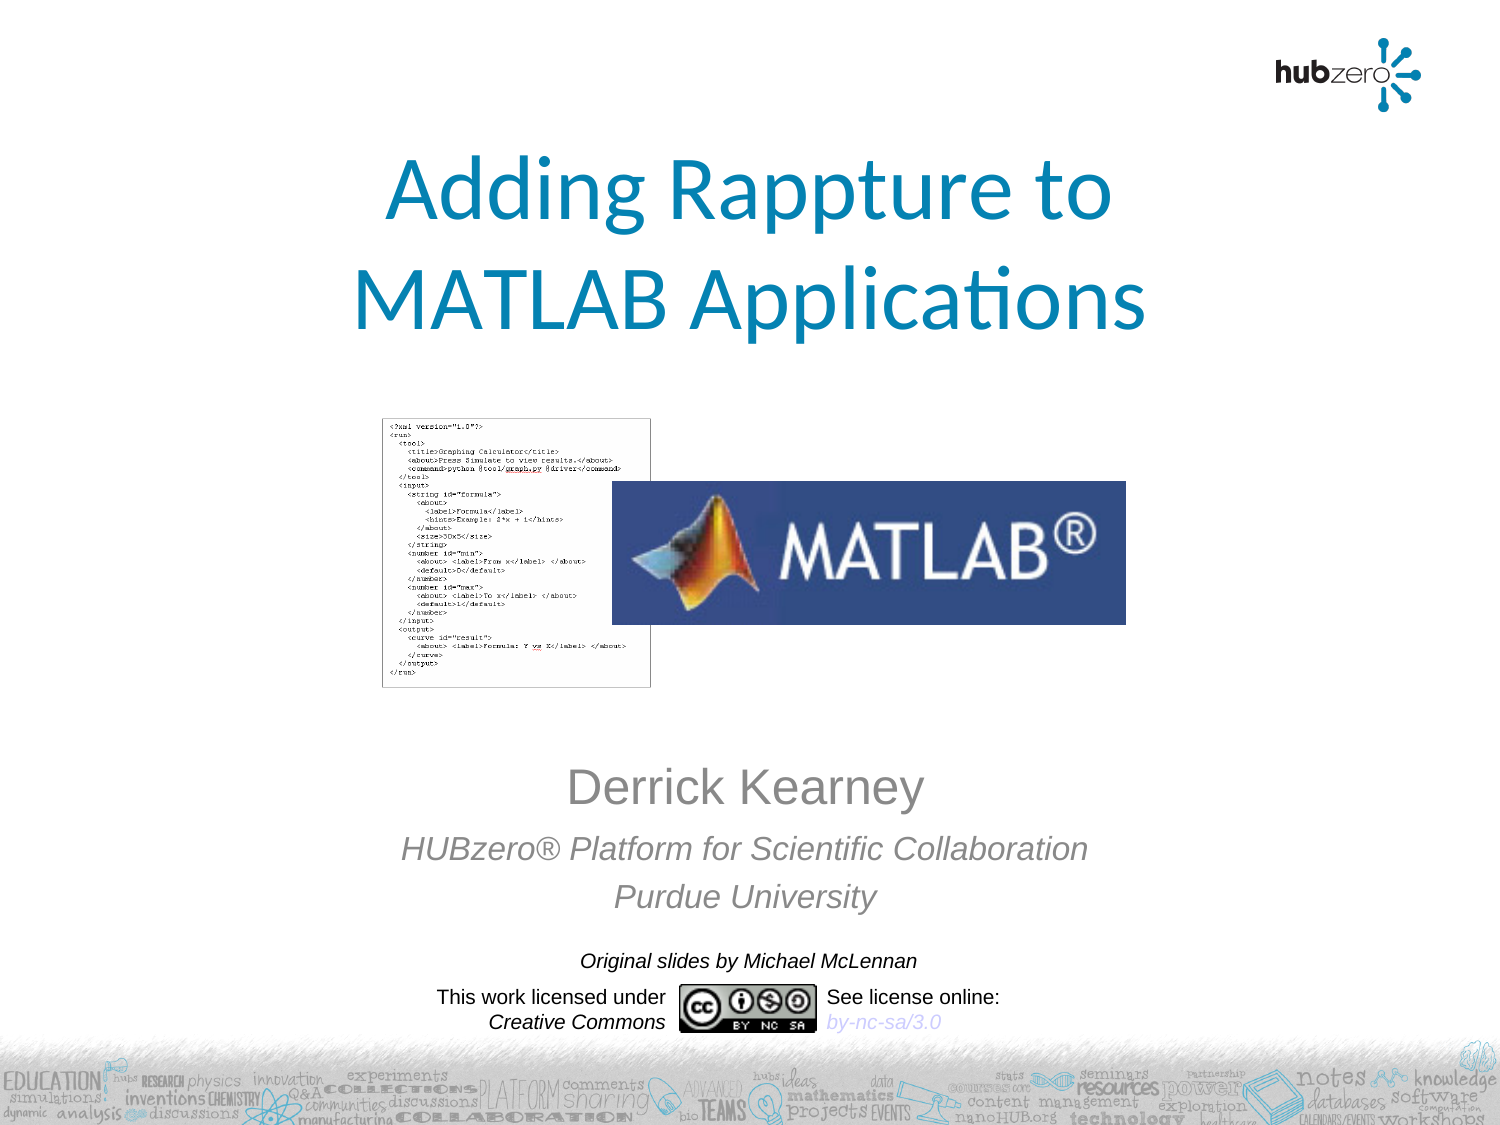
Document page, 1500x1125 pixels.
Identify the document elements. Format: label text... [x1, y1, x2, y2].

text_box See license online: by-nc-sa/3.0 [811, 976, 1016, 1042]
picture [681, 984, 811, 1033]
text_box Derrick Kearney HUBzero® Platform for Scientific Collaboration Purdue University [220, 747, 1271, 923]
text_box Adding Rappture to MATLAB Applications [112, 99, 1388, 376]
picture [1272, 35, 1424, 115]
picture [379, 415, 1126, 690]
picture [0, 1034, 1500, 1125]
text_box Original slides by Michael McLennan [565, 940, 933, 981]
text_box This work licensed under Creative Commons [421, 976, 681, 1042]
